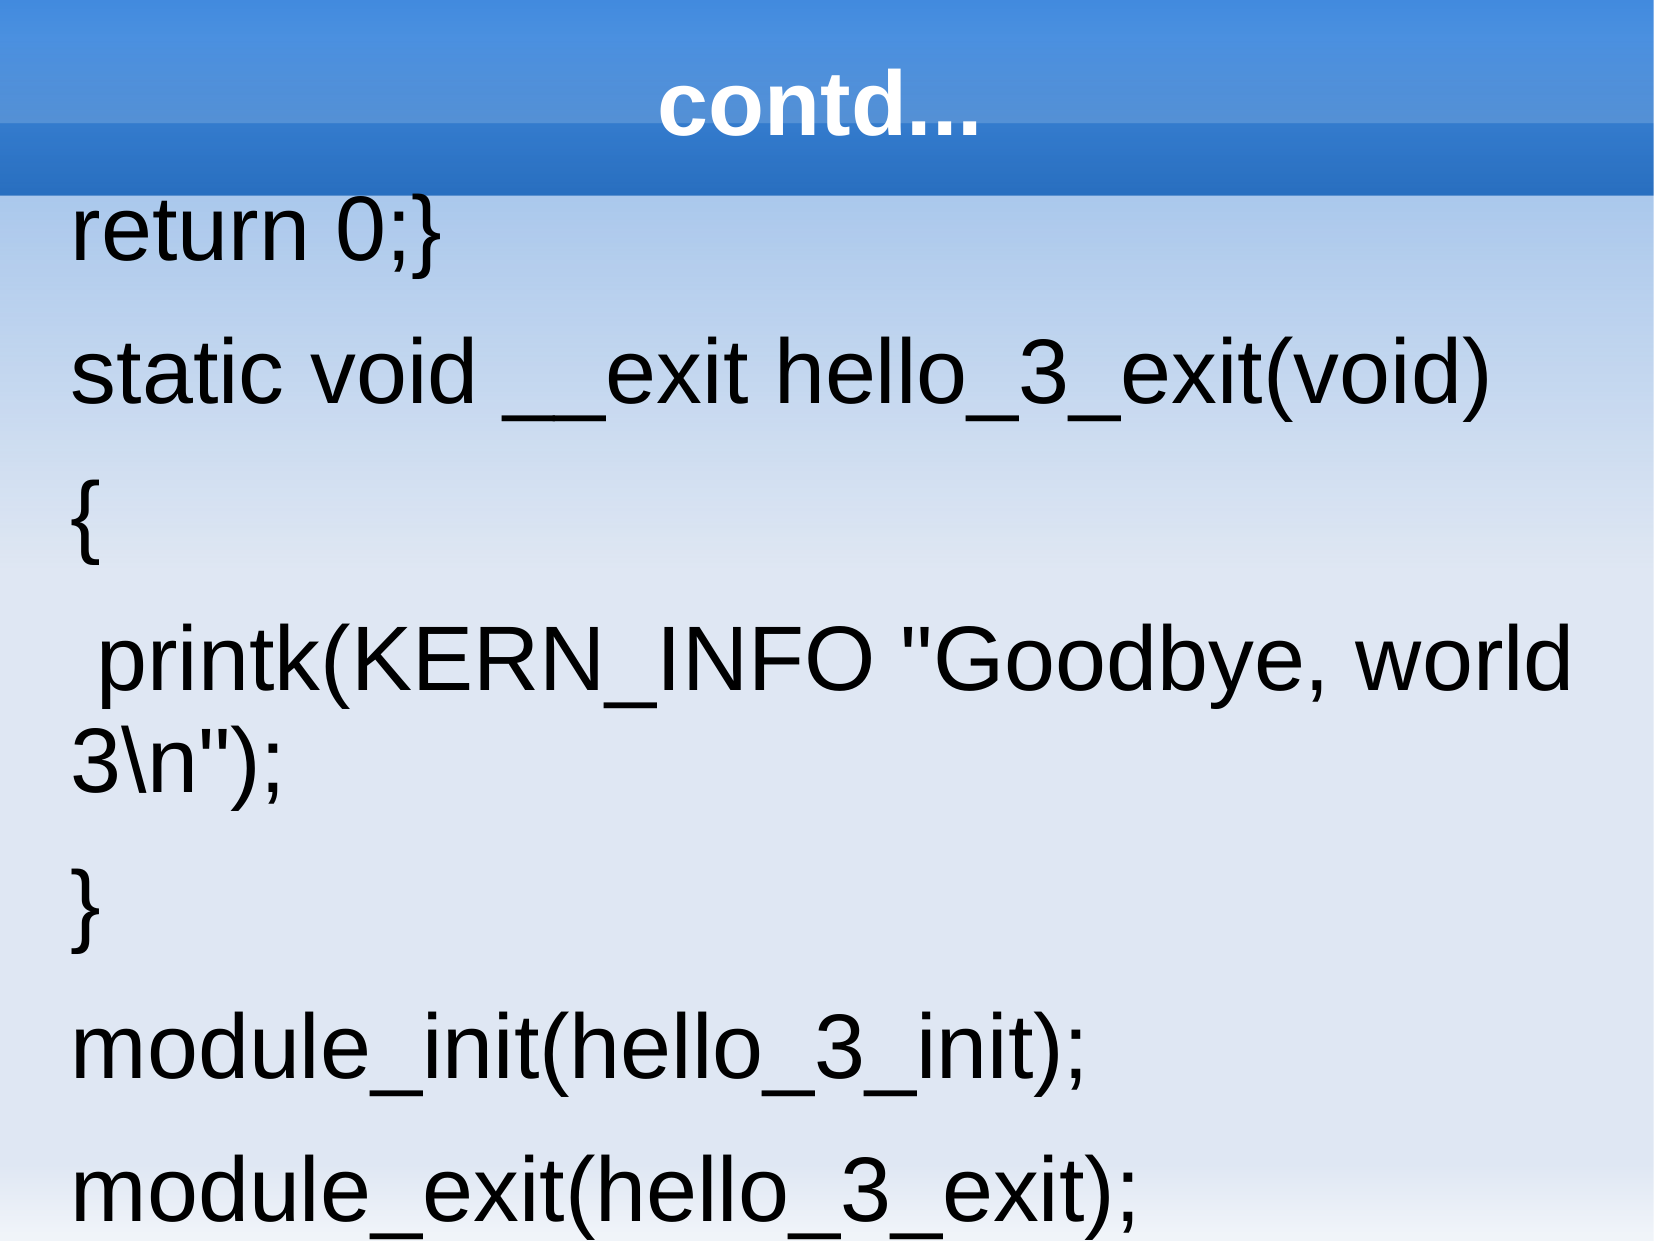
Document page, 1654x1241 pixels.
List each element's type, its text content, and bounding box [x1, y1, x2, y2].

title contd... [76, 7, 1565, 177]
list return 0;} static void __exit hello_3_exit(void) { printk(KERN_INFO "Goodbye, world 3\n"); } module_init(hello_3_init); module_exit(hello_3_exit); [0, 177, 1613, 1241]
picture [0, 0, 1654, 1241]
